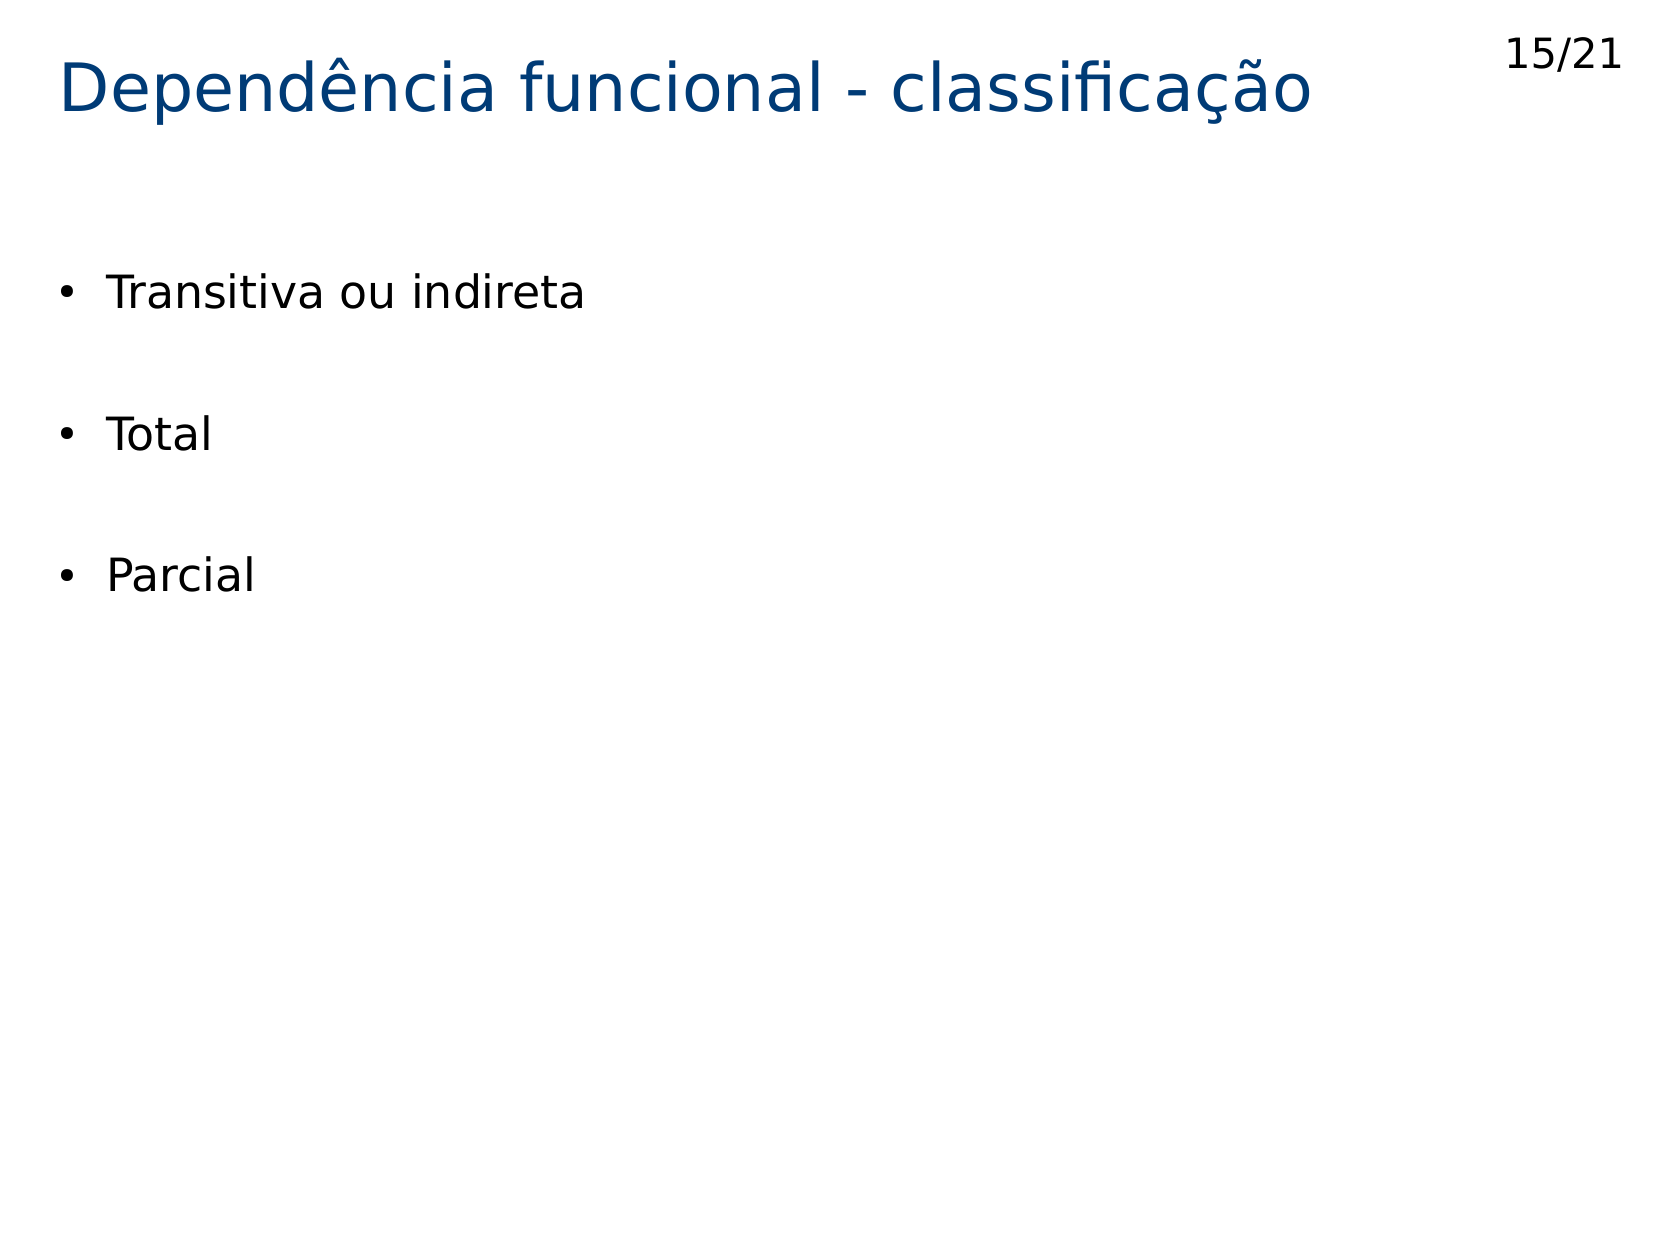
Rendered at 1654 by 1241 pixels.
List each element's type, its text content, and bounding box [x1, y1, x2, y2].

list Transitiva ou indireta Total Parcial [59, 265, 1625, 1211]
title Dependência funcional - classificação [59, 29, 1506, 148]
